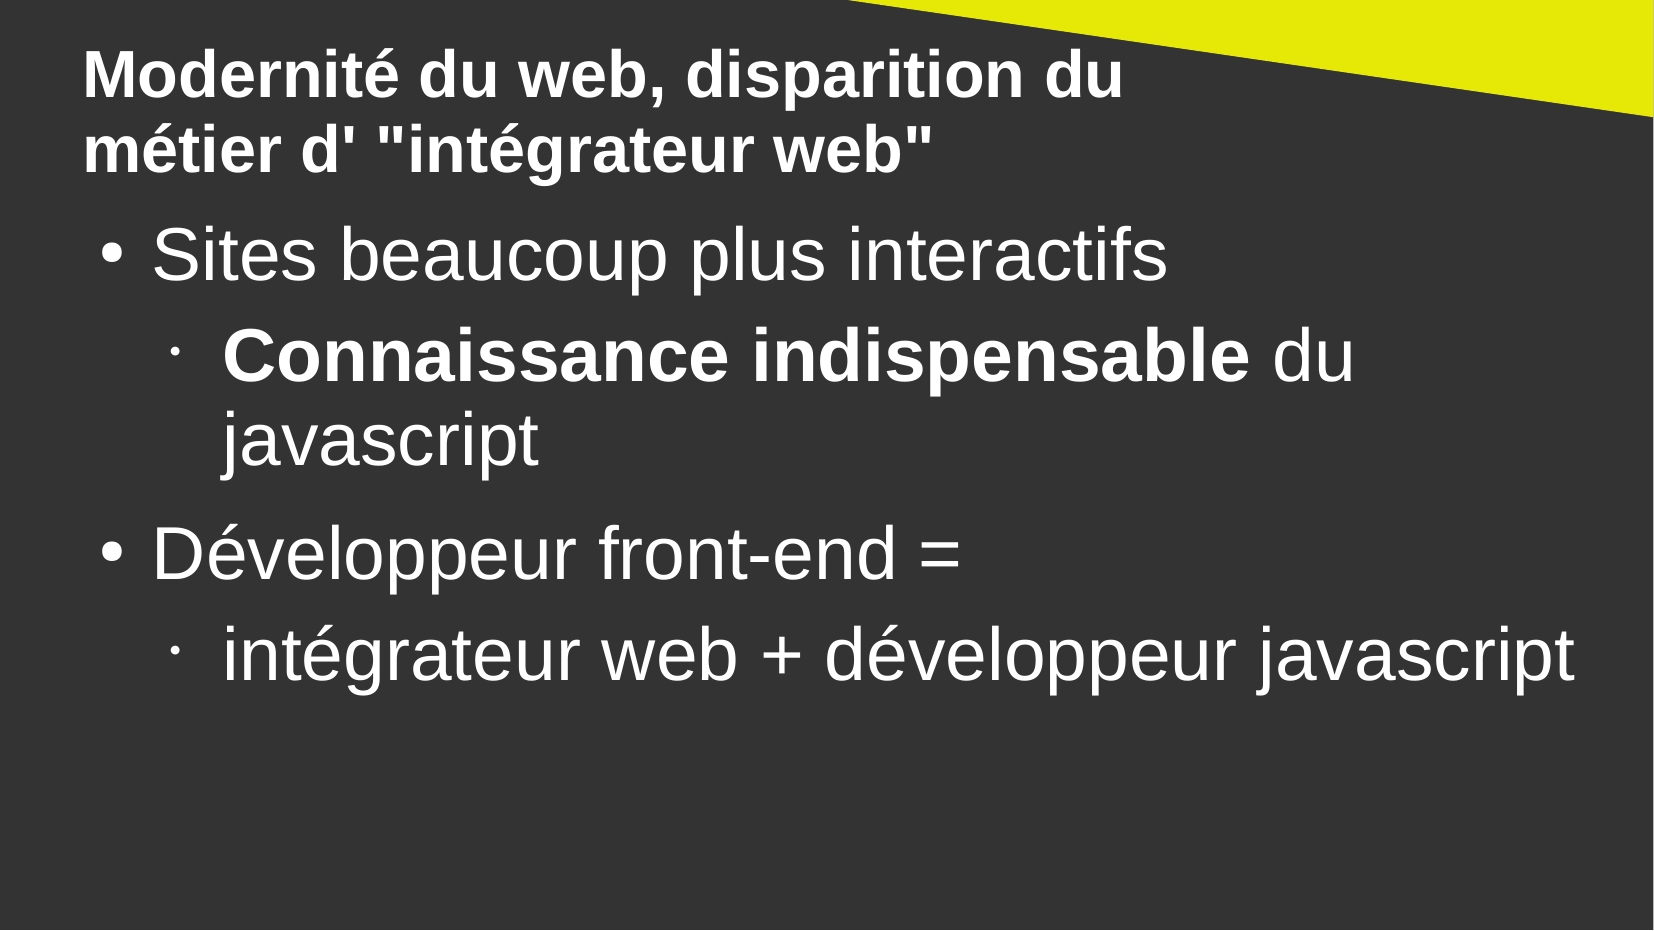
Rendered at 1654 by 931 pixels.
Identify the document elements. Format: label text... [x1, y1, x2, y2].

text_box [847, 0, 1654, 118]
list Sites beaucoup plus interactifs Connaissance indispensable du javascript Développeur front-end = intégrateur web + développeur javascript [80, 212, 1620, 709]
title Modernité du web, disparition du métier d' "intégrateur web" [82, 37, 1571, 187]
